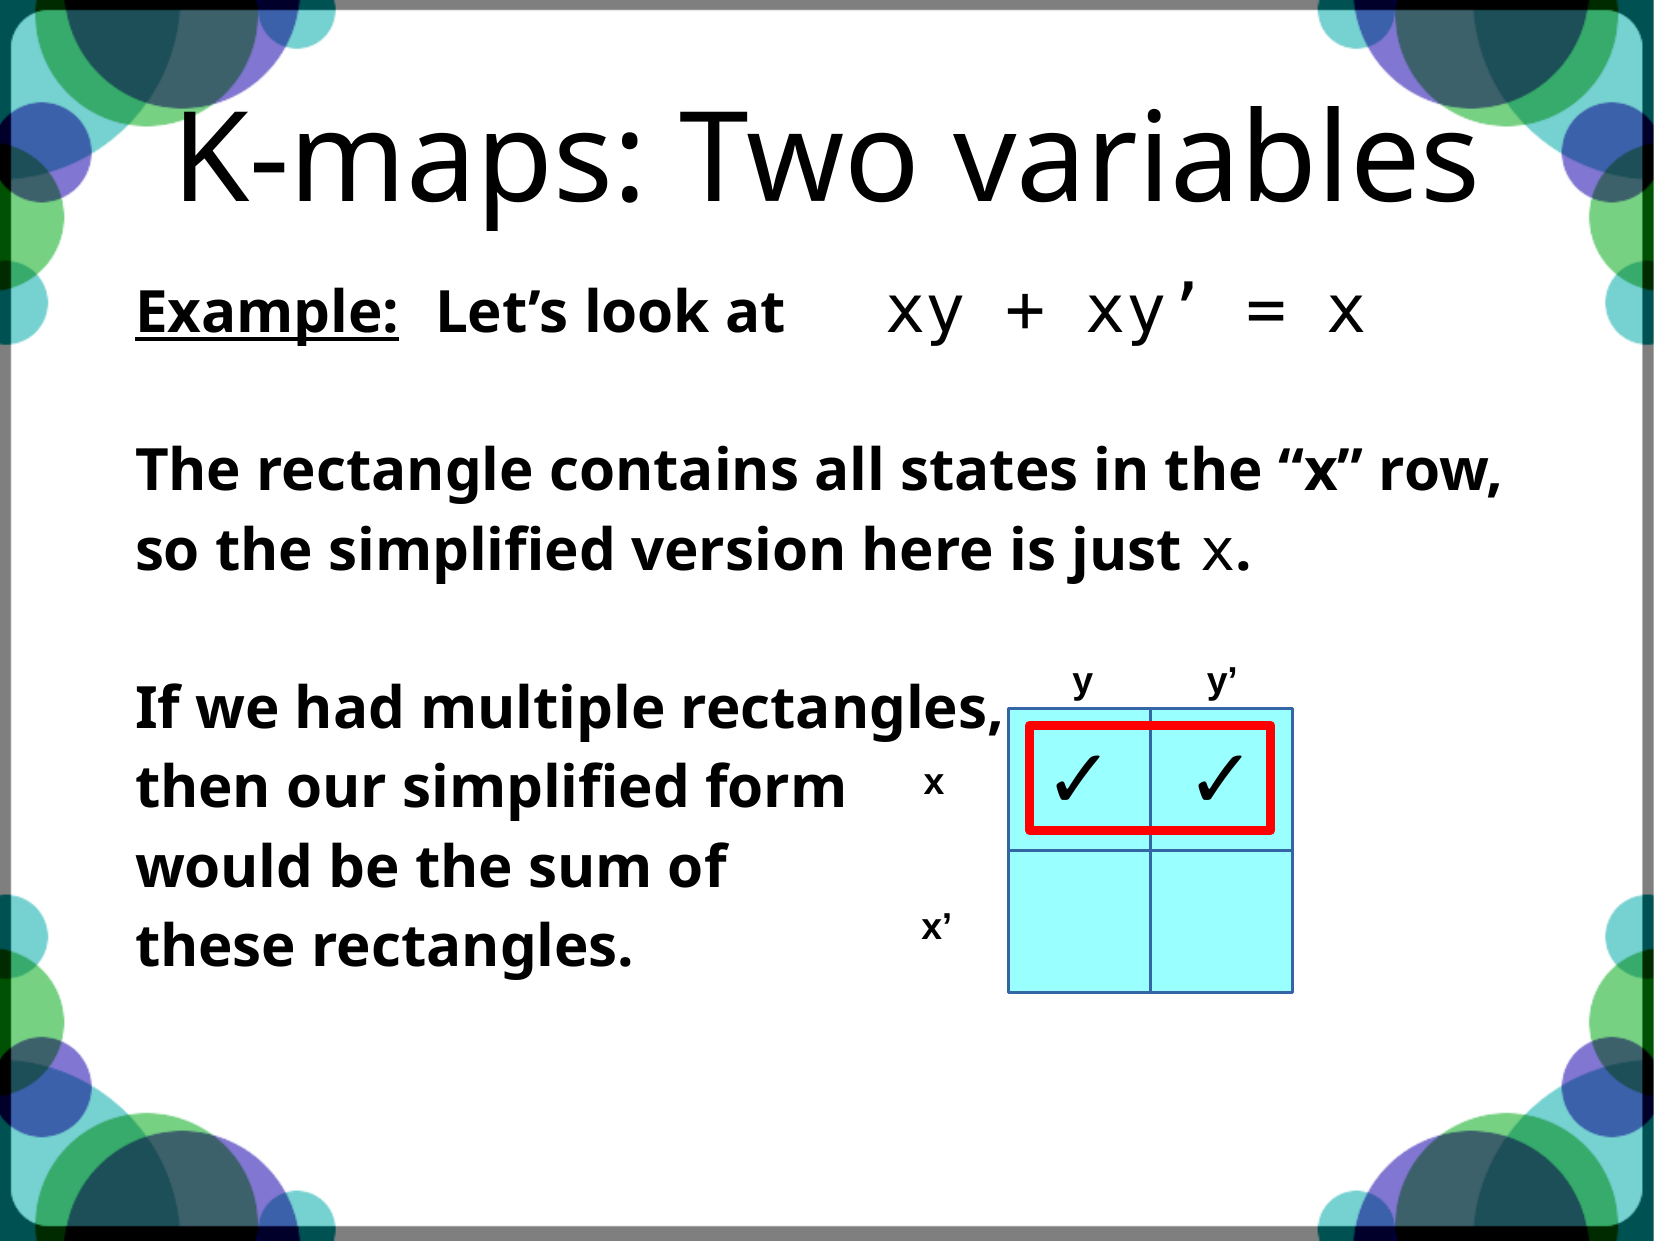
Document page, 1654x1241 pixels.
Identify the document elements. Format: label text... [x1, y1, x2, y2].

text_box y’ [1150, 651, 1295, 709]
text_box [1008, 850, 1293, 993]
text_box Example: Let’s look at xy + xy’ = x The rectangle contains all states in the “x” row, so the simplified version here is just x. If we had multiple rectangles, then our simplified form would be the sum of these rectangles. [135, 270, 1531, 943]
text_box x [895, 710, 973, 853]
text_box x’ [901, 853, 973, 999]
picture [0, 0, 1654, 1241]
text_box y [1008, 651, 1150, 708]
title K-maps: Two variables [82, 49, 1571, 257]
text_box ✓ [1008, 708, 1150, 850]
text_box ✓ [1034, 730, 1150, 826]
text_box ✓ [1150, 708, 1293, 850]
text_box ✓ [1150, 730, 1266, 826]
